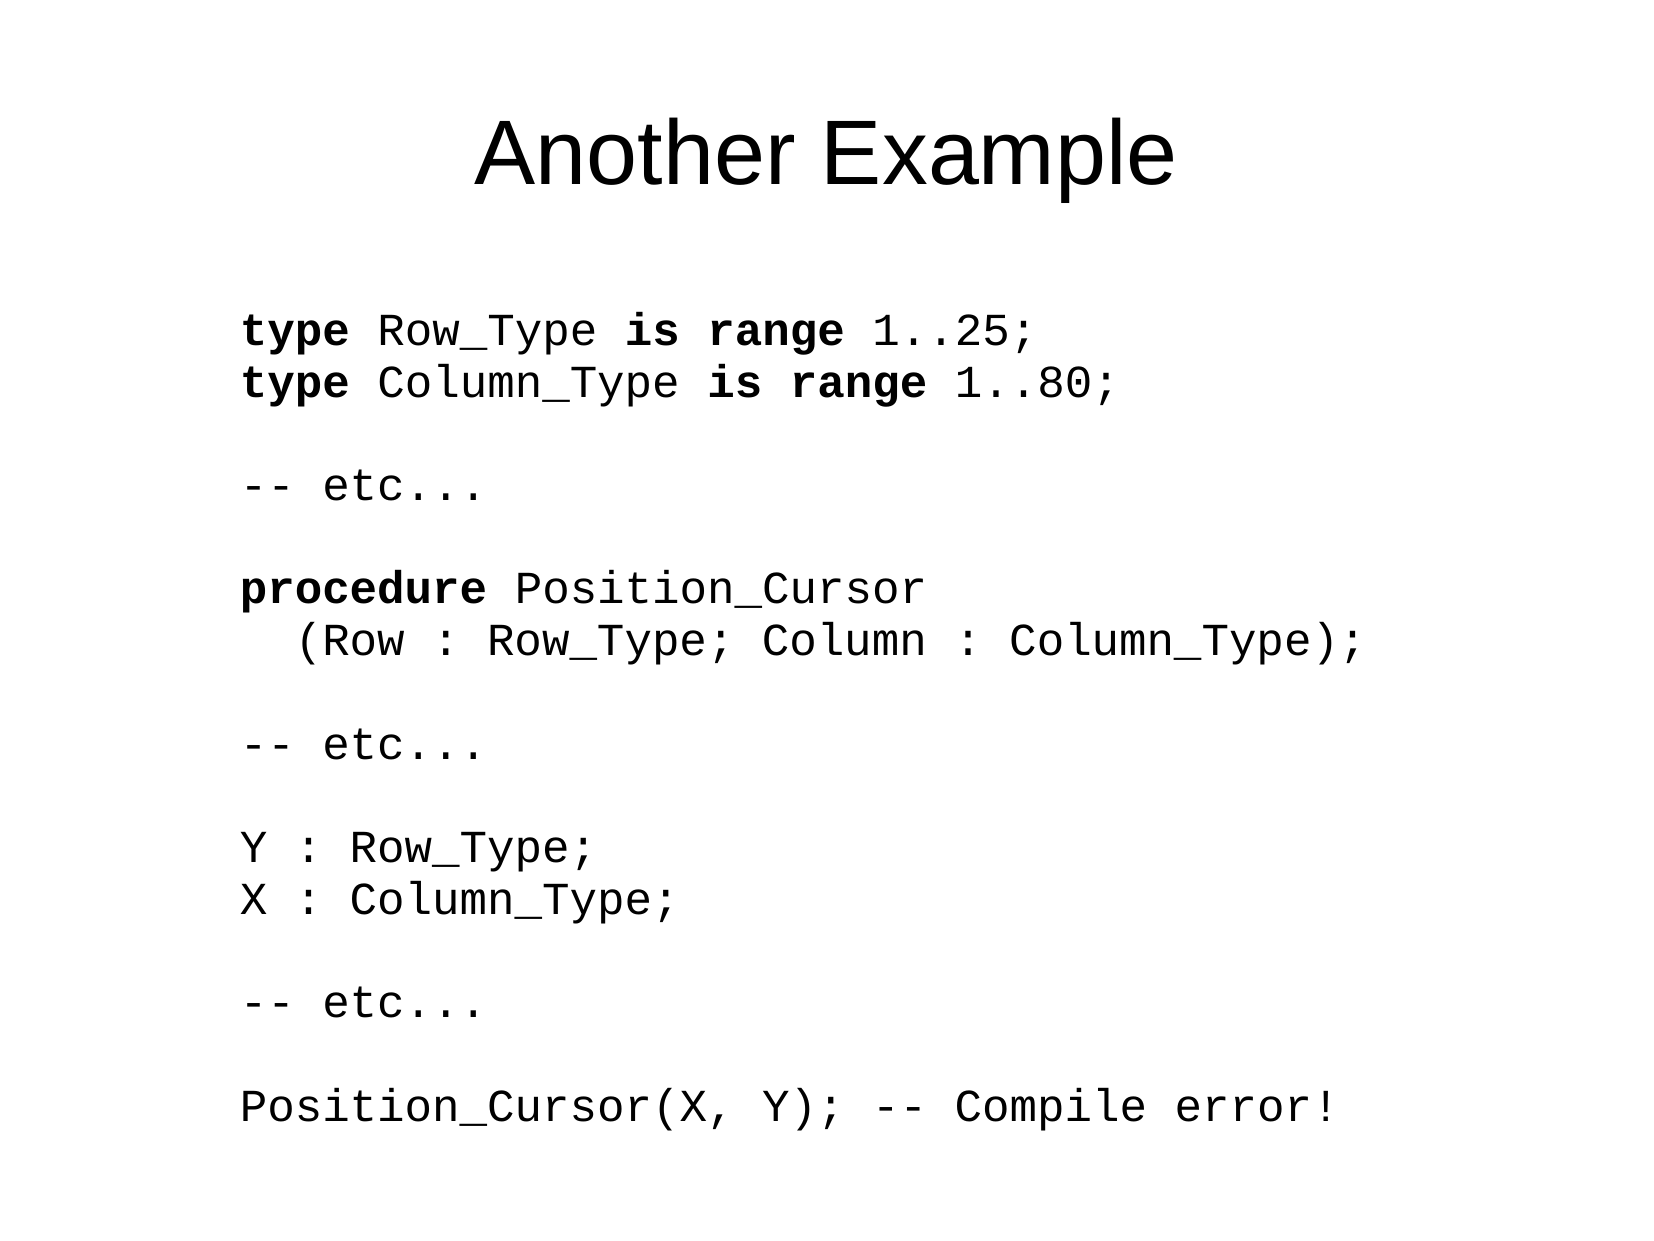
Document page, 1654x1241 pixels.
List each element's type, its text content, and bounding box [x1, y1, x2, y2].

title Another Example [82, 56, 1571, 250]
text_box type Row_Type is range 1..25; type Column_Type is range 1..80; -- etc... procedure Position_Cursor (Row : Row_Type; Column : Column_Type); -- etc... Y : Row_Type; X : Column_Type; -- etc... Position_Cursor(X, Y); -- Compile error! [225, 300, 1383, 1105]
